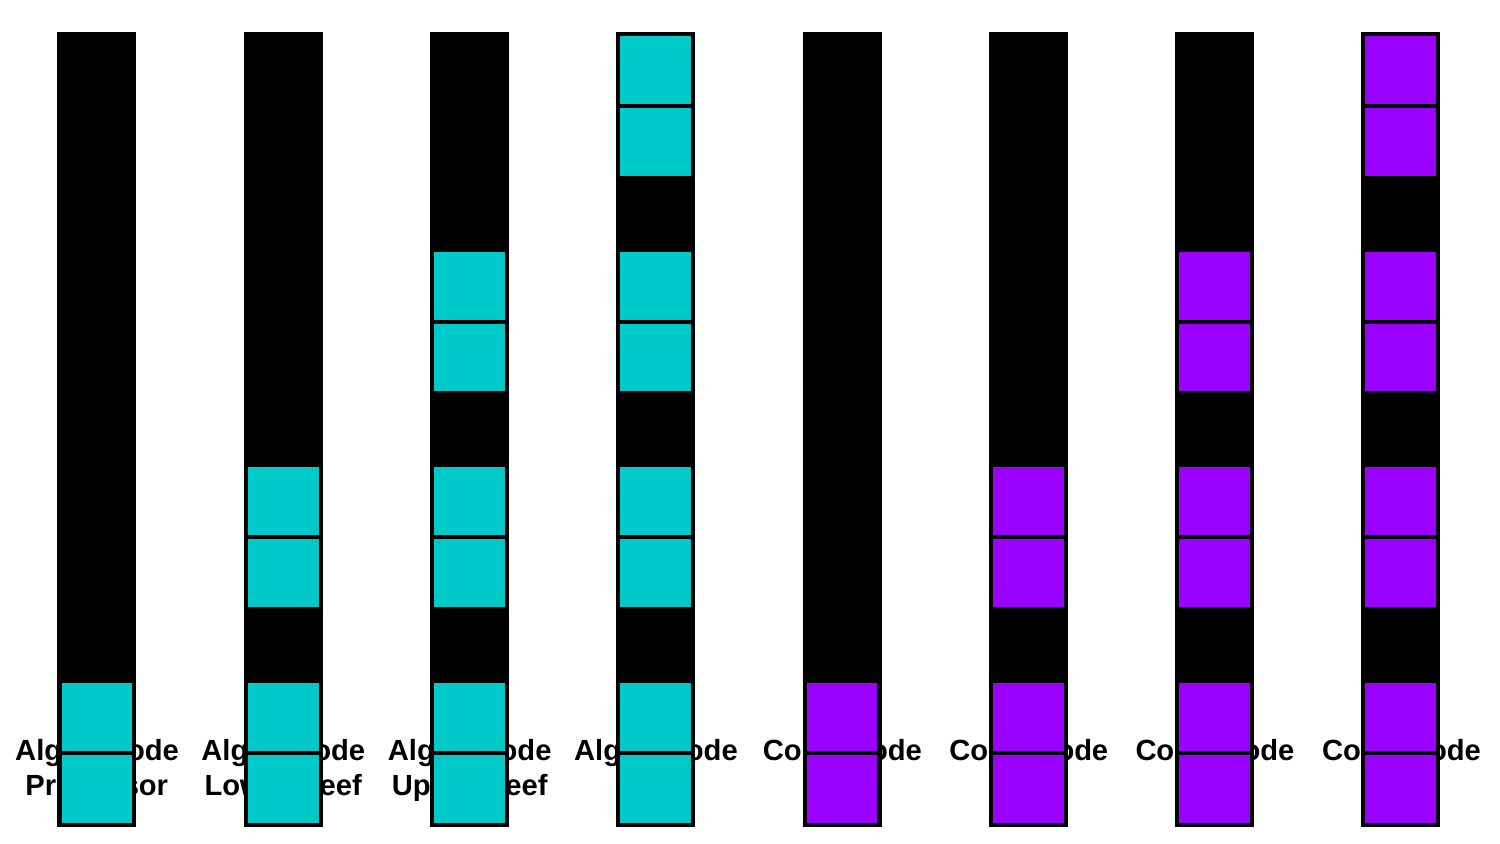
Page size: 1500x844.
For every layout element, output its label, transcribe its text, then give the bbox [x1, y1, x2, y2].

table_cell [62, 396, 132, 463]
table_cell [248, 755, 319, 823]
table_cell [1179, 180, 1250, 248]
table_header [807, 36, 877, 104]
table_cell [1365, 324, 1436, 391]
table_cell [62, 683, 132, 751]
table_cell [248, 539, 319, 607]
table_cell [434, 683, 505, 751]
text_box Algae Mode Net [559, 716, 616, 782]
table_header [993, 36, 1064, 104]
table_cell [62, 180, 132, 248]
table_cell [807, 539, 877, 607]
table_cell [248, 396, 319, 463]
table_cell [993, 539, 1064, 607]
table_cell [807, 180, 877, 248]
text_box Algae Mode Upper Reef [509, 716, 559, 782]
table_header [1179, 36, 1250, 104]
table_cell [434, 611, 505, 679]
table_cell [620, 396, 691, 463]
text_box Coral Mode L3 [1254, 716, 1304, 782]
table_header [62, 36, 132, 104]
table_cell [993, 683, 1064, 751]
table_cell [620, 108, 691, 176]
table_cell [1365, 252, 1436, 320]
table_cell [1179, 755, 1250, 823]
table_cell [1365, 396, 1436, 463]
text_box Coral Mode L1 [882, 716, 931, 782]
table_cell [434, 467, 505, 535]
table_cell [993, 252, 1064, 320]
table_cell [1365, 108, 1436, 176]
table_header [1365, 36, 1436, 104]
text_box Coral Mode L4 [1304, 716, 1361, 782]
text_box Algae Mode Upper Reef [372, 716, 430, 782]
table_cell [807, 108, 877, 176]
table_cell [993, 180, 1064, 248]
table_cell [620, 467, 691, 535]
text_box Algae Mode Net [695, 716, 754, 782]
table_cell [1365, 611, 1436, 679]
table_cell [807, 755, 877, 823]
table_cell [248, 324, 319, 391]
table_cell [620, 252, 691, 320]
table_header [434, 36, 505, 104]
table_cell [807, 252, 877, 320]
table_cell [620, 683, 691, 751]
table_cell [1365, 755, 1436, 823]
table_cell [434, 539, 505, 607]
table_header [620, 36, 691, 104]
table_cell [434, 252, 505, 320]
table_cell [248, 611, 319, 679]
table_cell [1179, 611, 1250, 679]
text_box Coral Mode L2 [931, 716, 989, 782]
table_cell [434, 180, 505, 248]
text_box Coral Mode L3 [1118, 716, 1175, 782]
table_cell [1179, 467, 1250, 535]
table_cell [248, 467, 319, 535]
table_cell [993, 324, 1064, 391]
table_cell [62, 108, 132, 176]
table_header [248, 36, 319, 104]
table_cell [1179, 396, 1250, 463]
text_box Coral Mode L4 [1440, 716, 1499, 782]
table_cell [248, 108, 319, 176]
table_cell [248, 252, 319, 320]
table_cell [1179, 108, 1250, 176]
table_cell [434, 324, 505, 391]
table_cell [62, 611, 132, 679]
table_cell [248, 683, 319, 751]
table_cell [807, 611, 877, 679]
table_cell [993, 755, 1064, 823]
table_cell [62, 539, 132, 607]
table_cell [807, 683, 877, 751]
table_cell [807, 324, 877, 391]
table_cell [807, 396, 877, 463]
table_cell [993, 108, 1064, 176]
table_cell [993, 467, 1064, 535]
table_cell [1179, 252, 1250, 320]
table_cell [620, 539, 691, 607]
text_box Coral Mode L1 [754, 716, 803, 782]
table_cell [434, 755, 505, 823]
table_cell [62, 755, 132, 823]
table_cell [807, 467, 877, 535]
table_cell [62, 324, 132, 391]
table_cell [620, 180, 691, 248]
table_cell [62, 467, 132, 535]
table_cell [1179, 539, 1250, 607]
table_cell [1365, 467, 1436, 535]
table_cell [248, 180, 319, 248]
table_cell [1365, 180, 1436, 248]
table_cell [620, 755, 691, 823]
text_box Algae Mode Lower Reef [186, 716, 244, 782]
table_cell [1179, 324, 1250, 391]
table_cell [1365, 683, 1436, 751]
table_cell [993, 611, 1064, 679]
table_cell [1365, 539, 1436, 607]
table_cell [62, 252, 132, 320]
text_box Algae Mode Lower Reef [323, 716, 372, 782]
text_box Algae Mode Processor [0, 716, 57, 782]
table_cell [993, 396, 1064, 463]
table_cell [434, 396, 505, 463]
table_cell [1179, 683, 1250, 751]
text_box Coral Mode L2 [1068, 716, 1118, 782]
text_box Algae Mode Processor [136, 716, 186, 782]
table_cell [620, 324, 691, 391]
table_cell [620, 611, 691, 679]
table_cell [434, 108, 505, 176]
